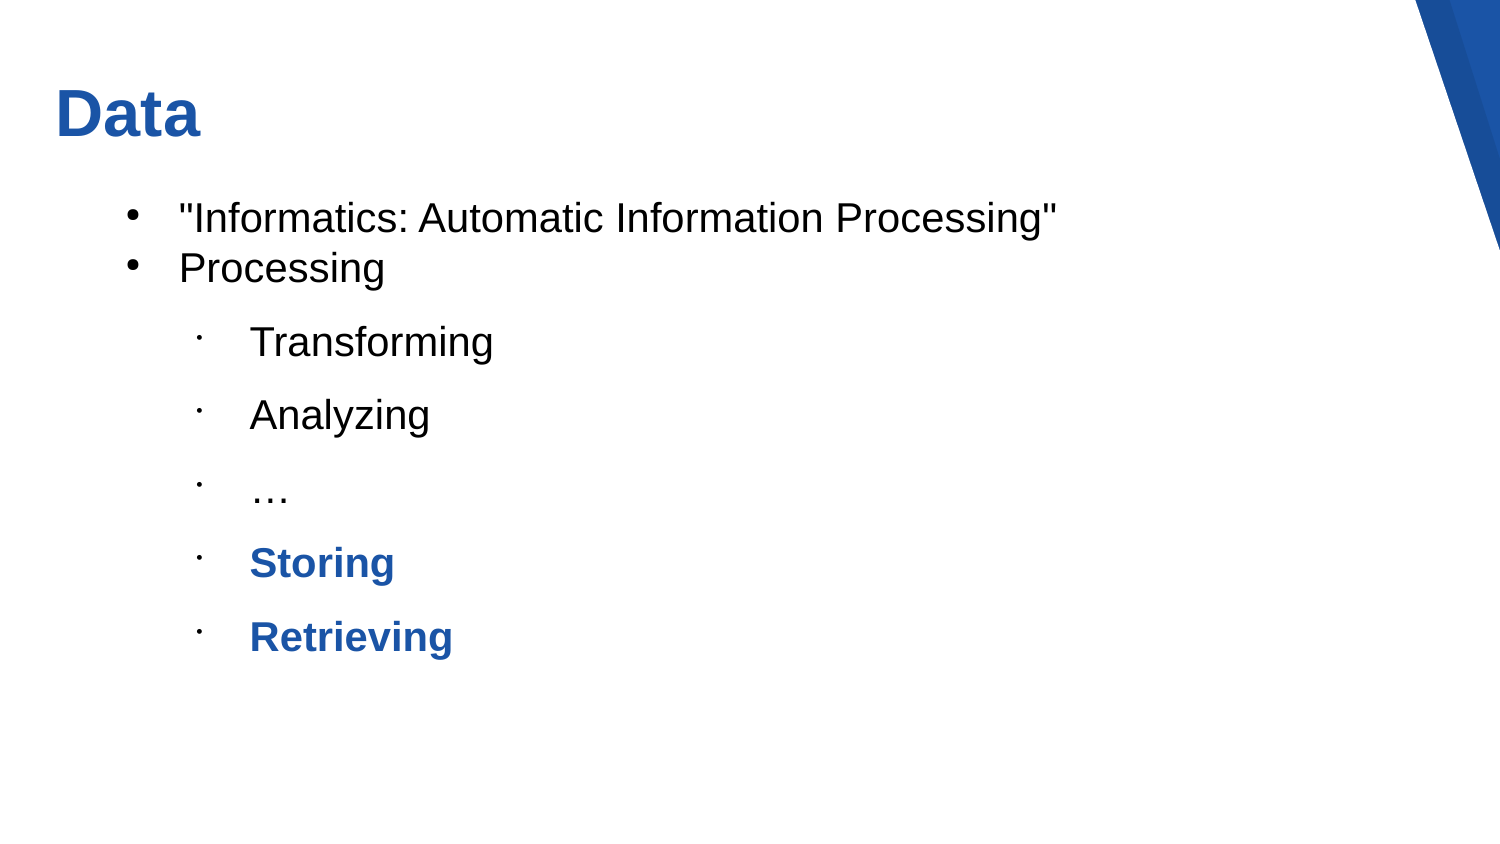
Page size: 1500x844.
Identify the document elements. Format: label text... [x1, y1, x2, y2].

list "Informatics: Automatic Information Processing" Processing Transforming Analyzing … Storing Retrieving [92, 176, 1459, 844]
title Data [40, 97, 1231, 166]
